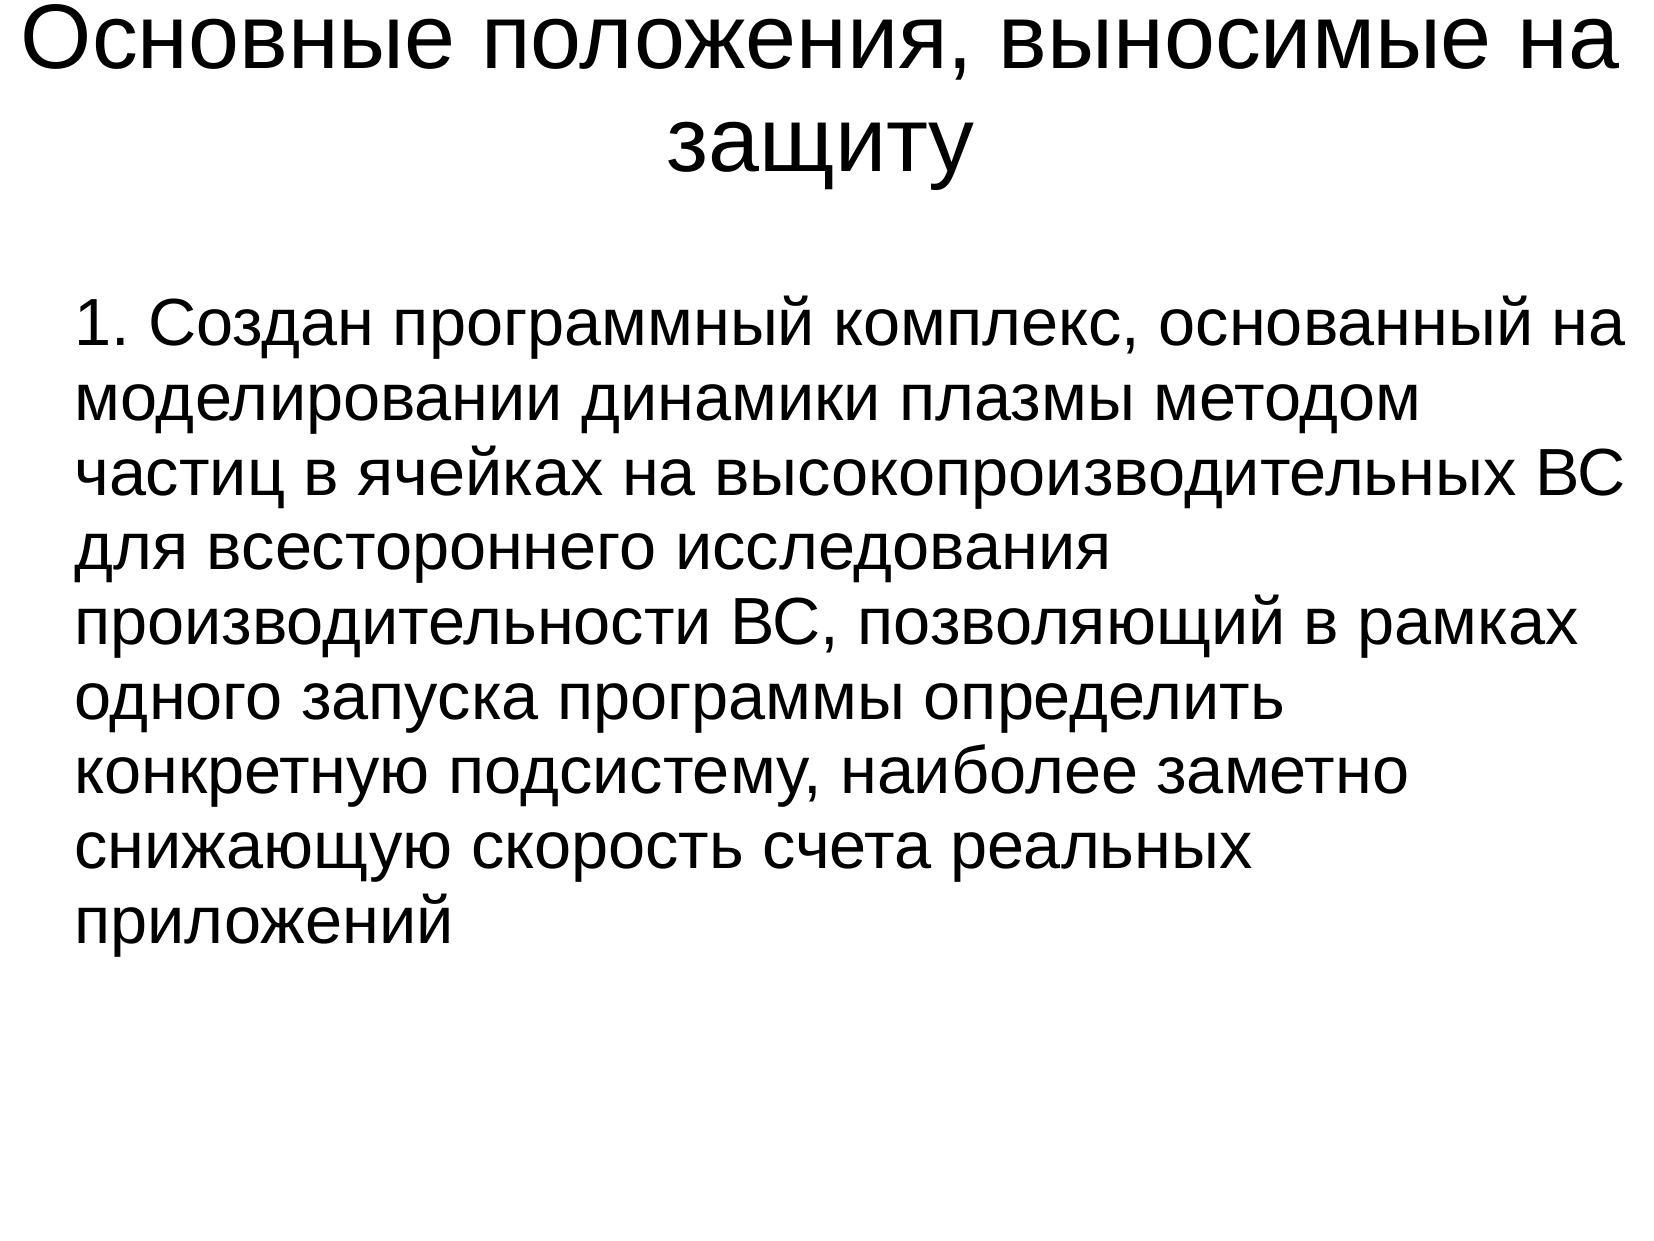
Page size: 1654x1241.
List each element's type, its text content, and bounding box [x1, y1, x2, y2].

title Основные положения, выносимые на защиту [0, 0, 1654, 193]
list 1. Создан программный комплекс, основанный на моделировании динамики плазмы методом частиц в ячейках на высокопроизводительных ВС для всестороннего исследования производительности ВС, позволяющий в рамках одного запуска программы определить конкретную подсистему, наиболее заметно снижающую скорость счета реальных приложений [3, 285, 1651, 1241]
